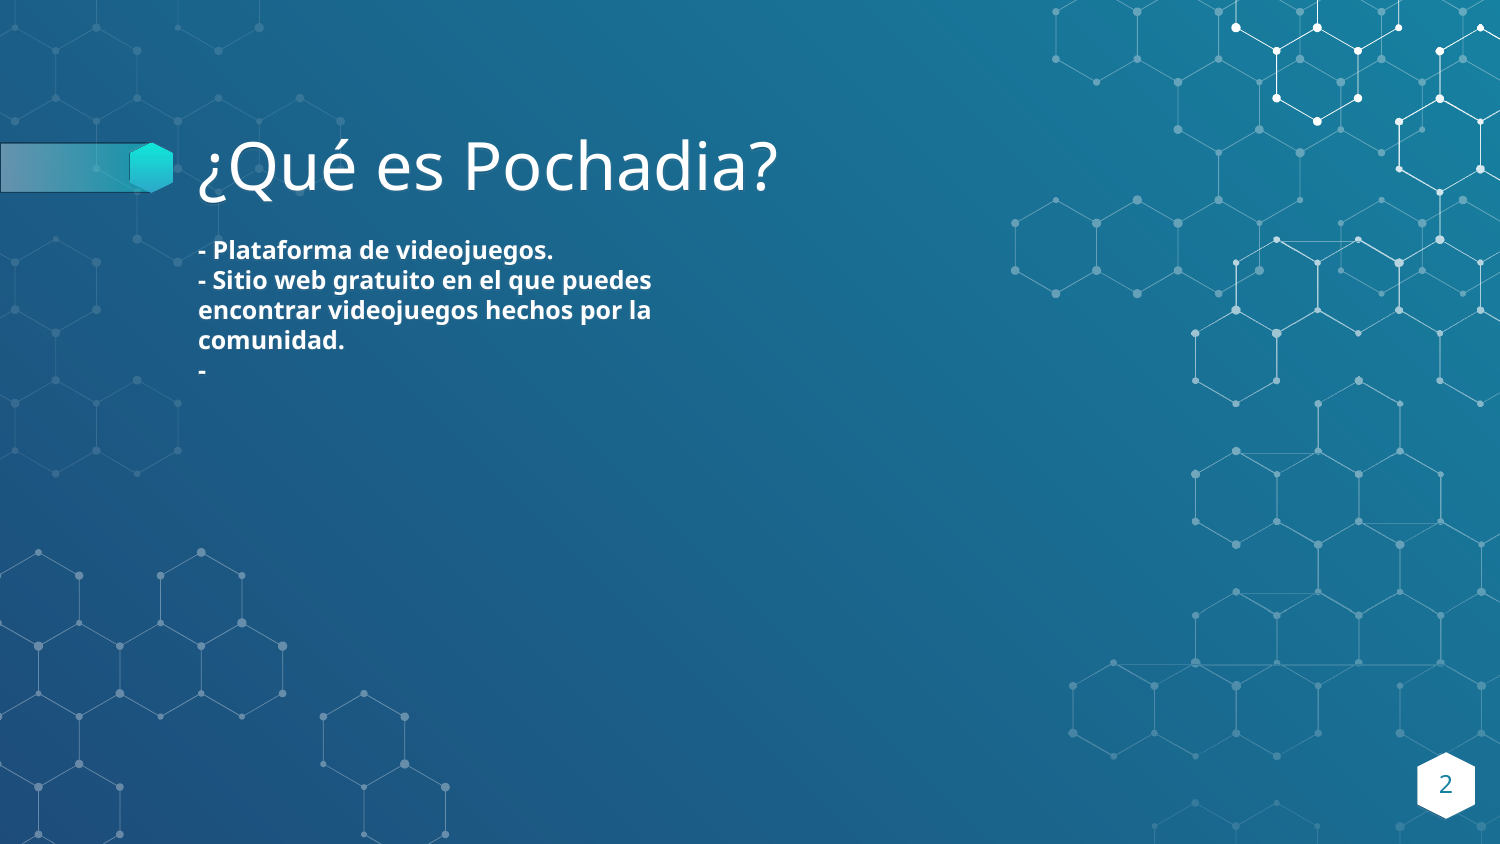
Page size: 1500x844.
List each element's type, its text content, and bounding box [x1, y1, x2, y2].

list - Plataforma de videojuegos. - Sitio web gratuito en el que puedes encontrar videojuegos hechos por la comunidad. - [198, 234, 714, 771]
title ¿Qué es Pochadia? [198, 140, 1302, 198]
slide_number <número> [1417, 752, 1475, 819]
